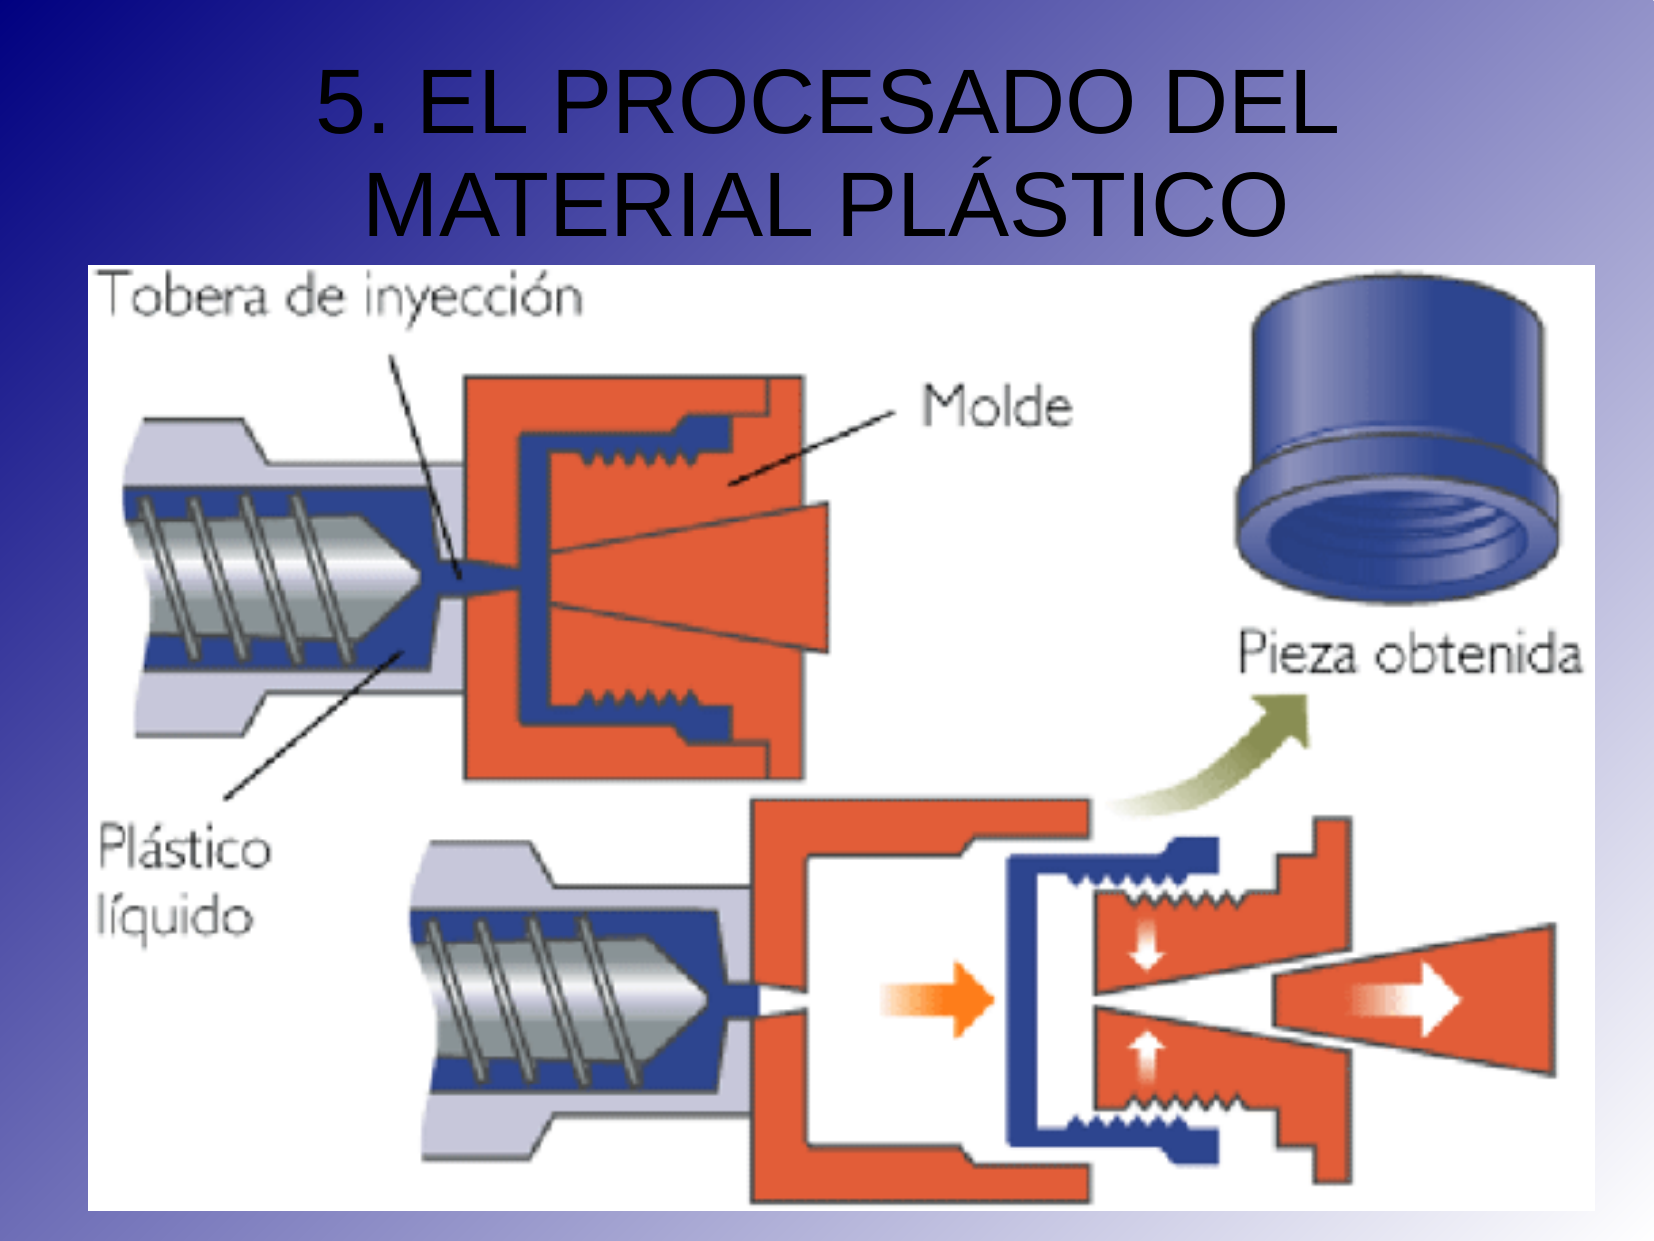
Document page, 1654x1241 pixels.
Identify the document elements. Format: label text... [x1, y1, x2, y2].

picture [88, 265, 1595, 1211]
title 5. EL PROCESADO DEL MATERIAL PLÁSTICO [82, 49, 1571, 257]
